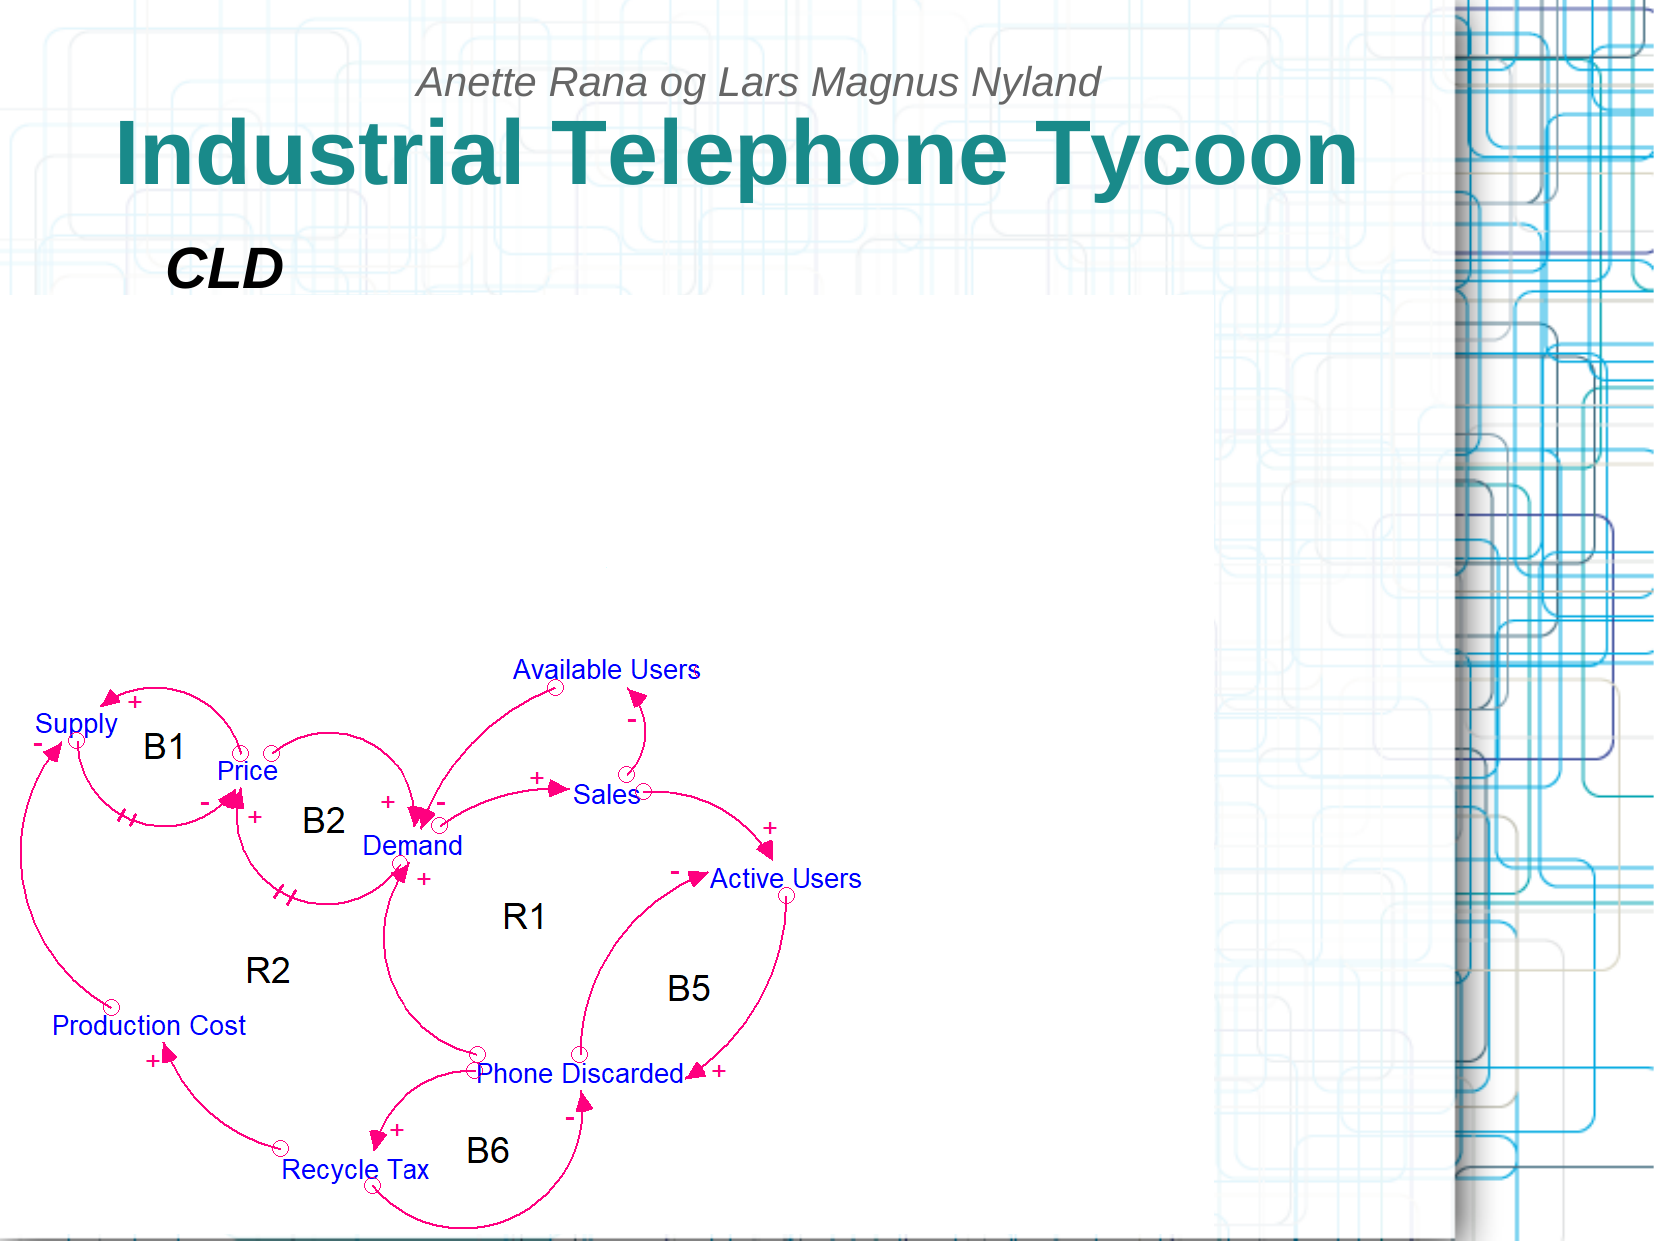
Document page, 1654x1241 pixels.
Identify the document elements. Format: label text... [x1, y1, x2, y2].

list Anette Rana og Lars Magnus Nyland [82, 58, 1418, 210]
list CLD [70, 236, 1406, 1205]
picture [0, 0, 1654, 1241]
title Industrial Telephone Tycoon [59, 56, 1418, 250]
